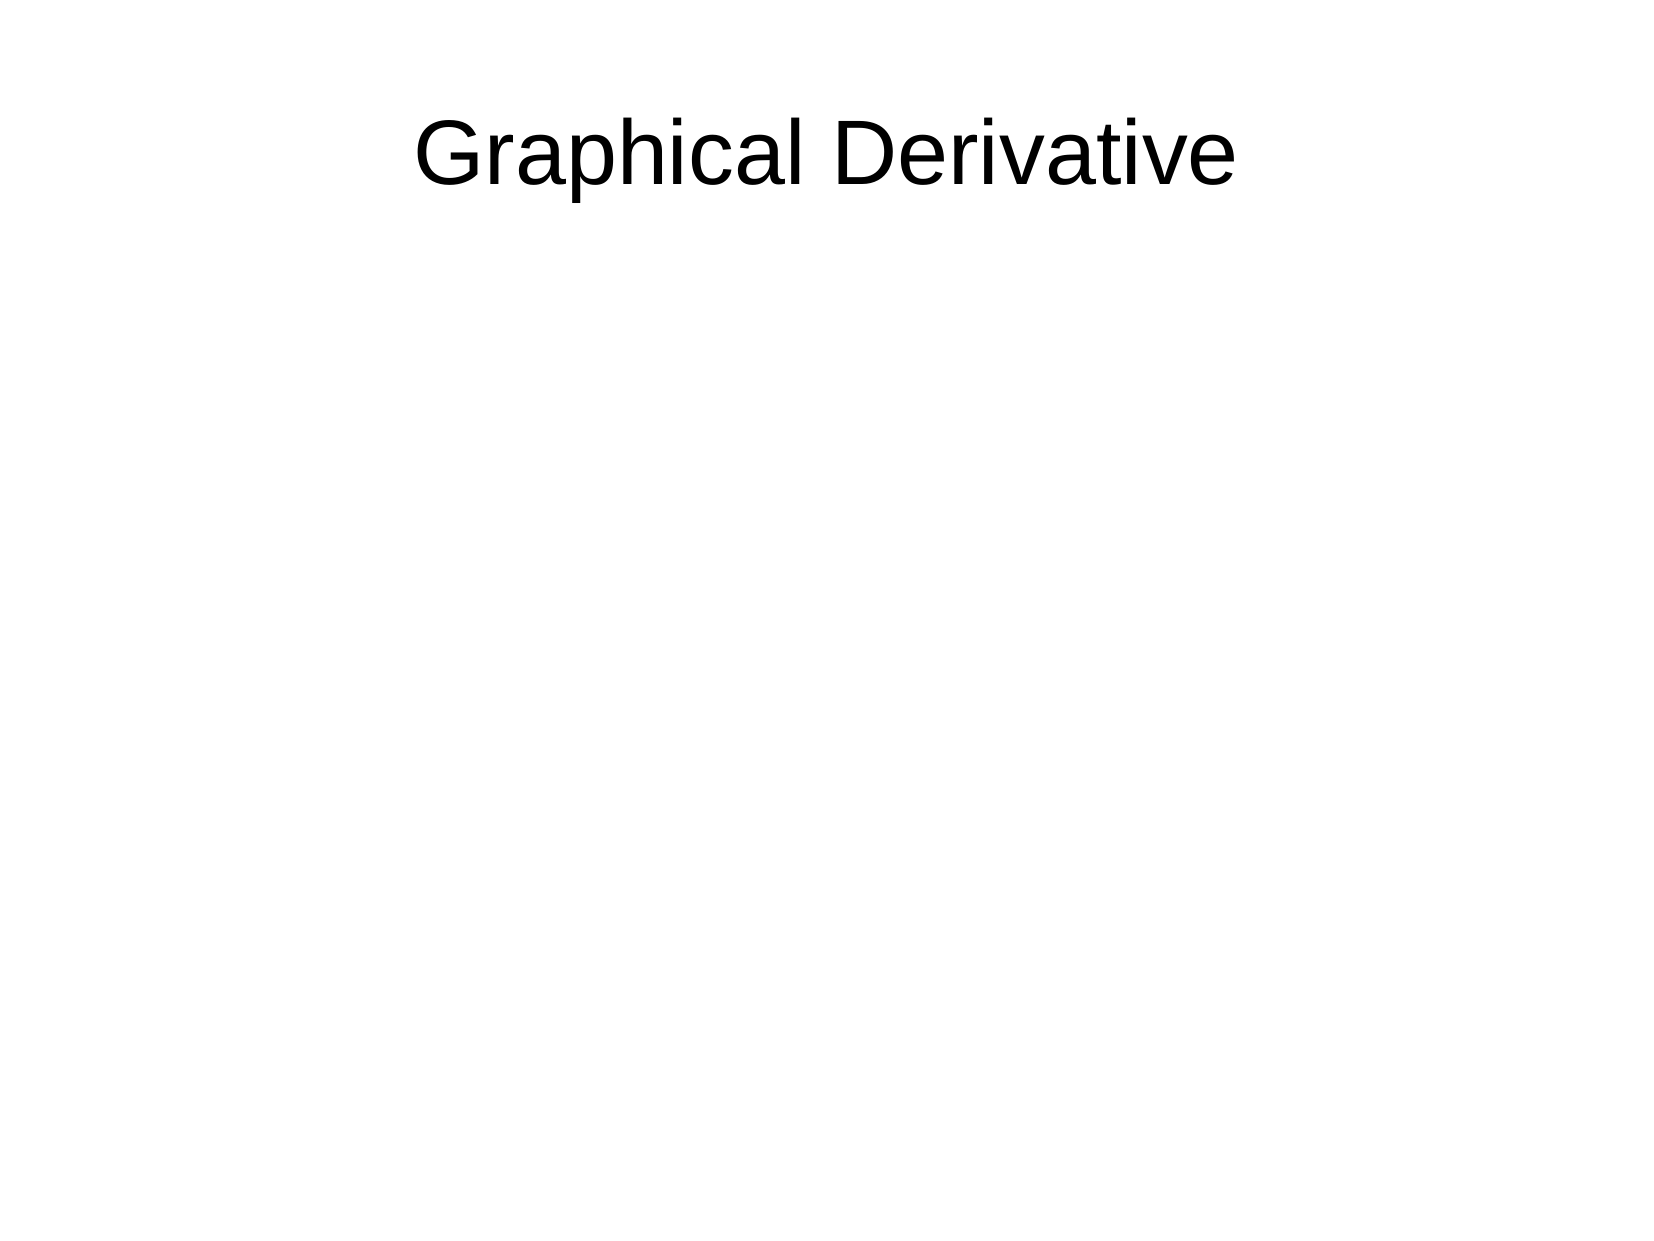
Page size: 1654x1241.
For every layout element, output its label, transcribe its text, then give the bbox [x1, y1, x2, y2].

title Graphical Derivative [82, 49, 1571, 257]
